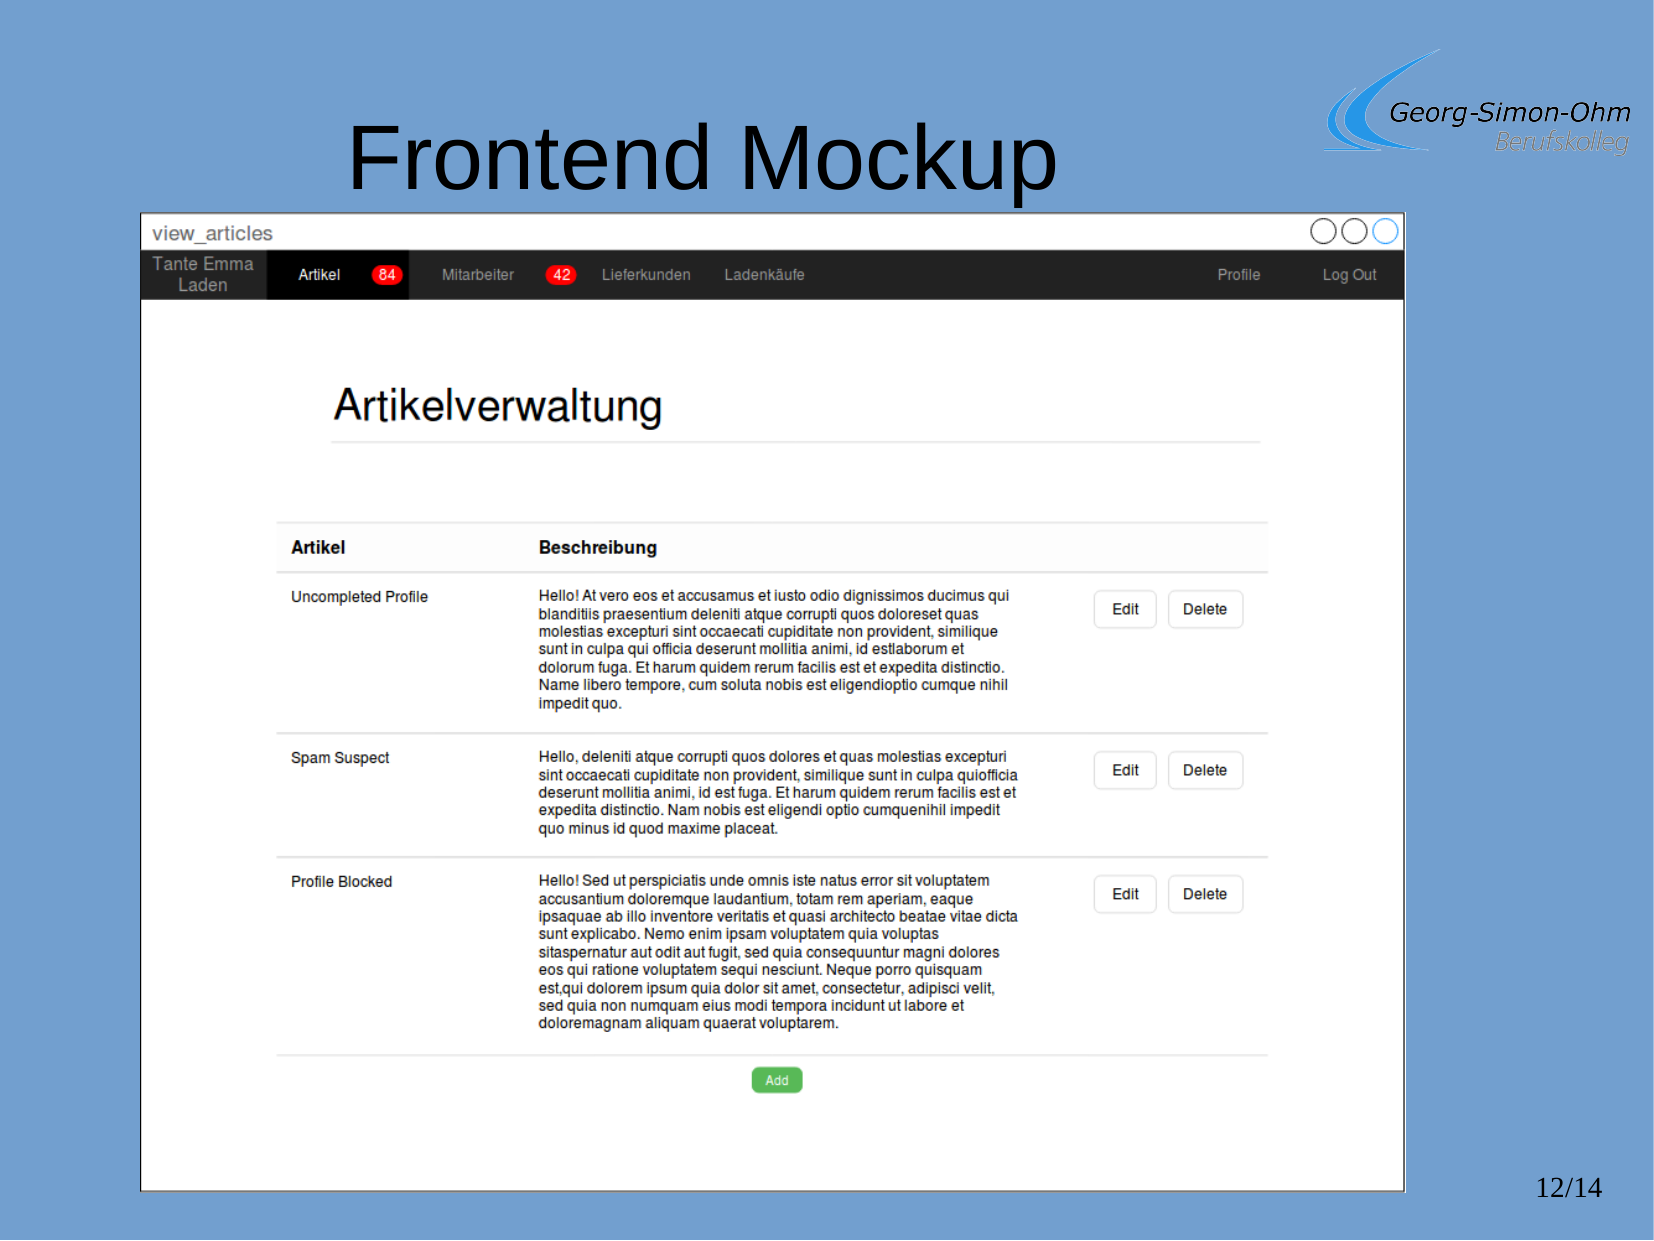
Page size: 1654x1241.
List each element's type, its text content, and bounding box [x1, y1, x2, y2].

title Frontend Mockup [82, 49, 1325, 257]
picture [1325, 49, 1630, 156]
text_box <number>/ [1185, 1129, 1571, 1216]
text_box <number>/14 [1535, 1168, 1607, 1208]
picture [140, 212, 1406, 1193]
